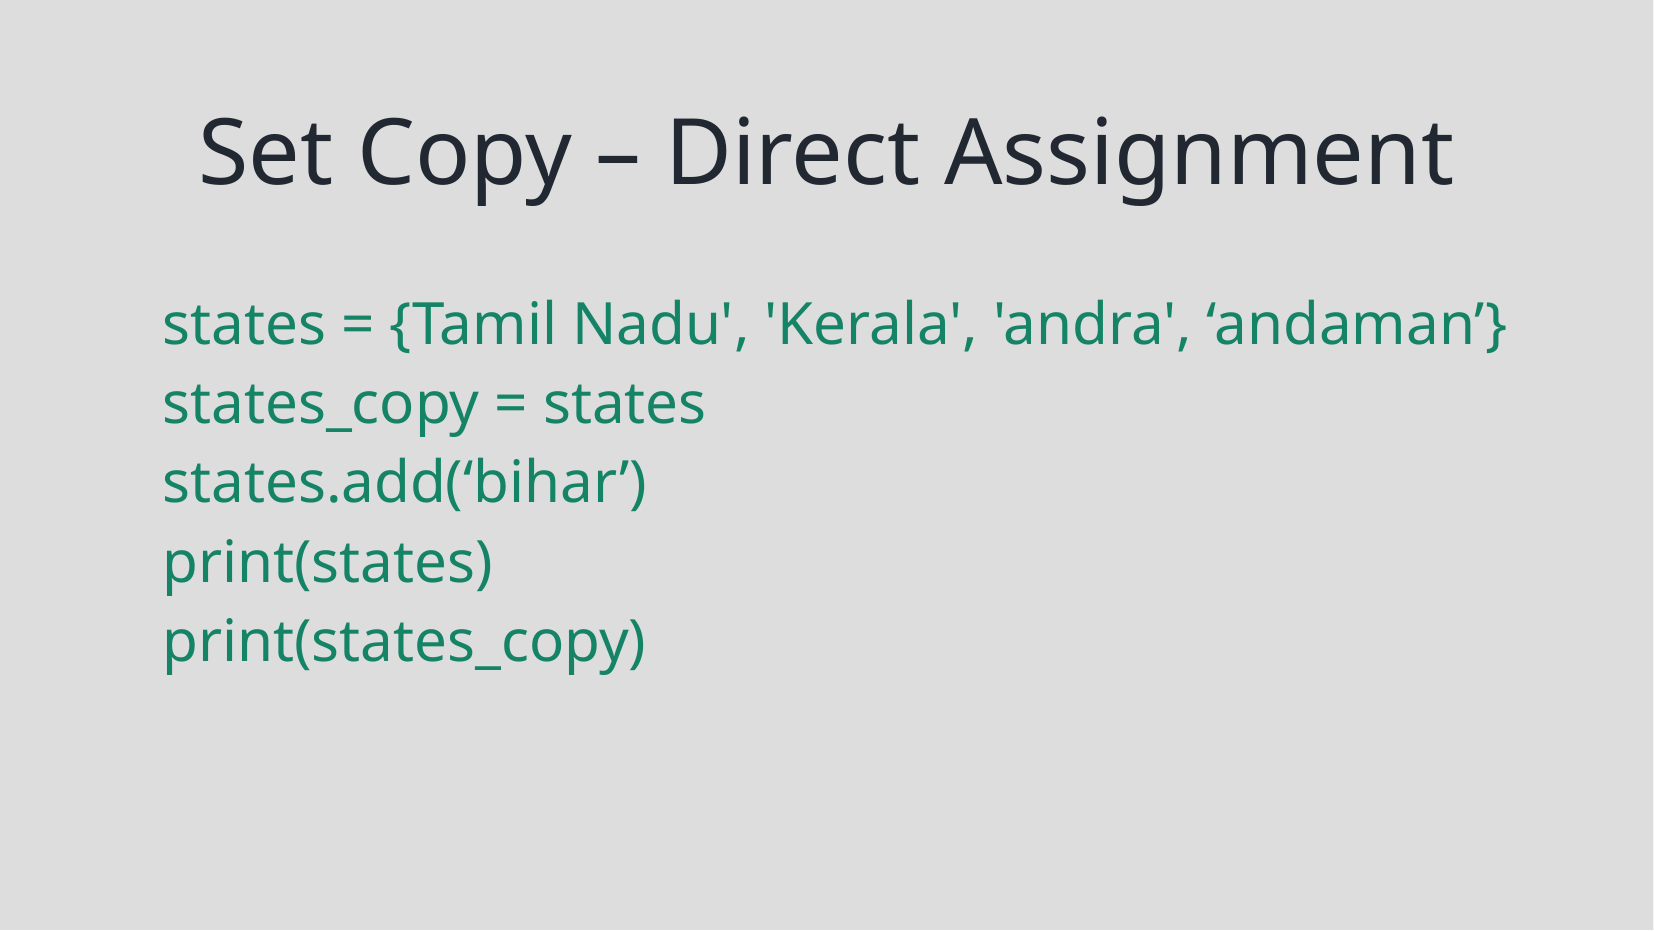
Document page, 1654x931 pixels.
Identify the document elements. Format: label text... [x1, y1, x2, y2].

text_box states = {Tamil Nadu', 'Kerala', 'andra', ‘andaman’} states_copy = states states.add(‘bihar’) print(states) print(states_copy) [112, 195, 1613, 787]
title Set Copy – Direct Assignment [41, 35, 1613, 263]
